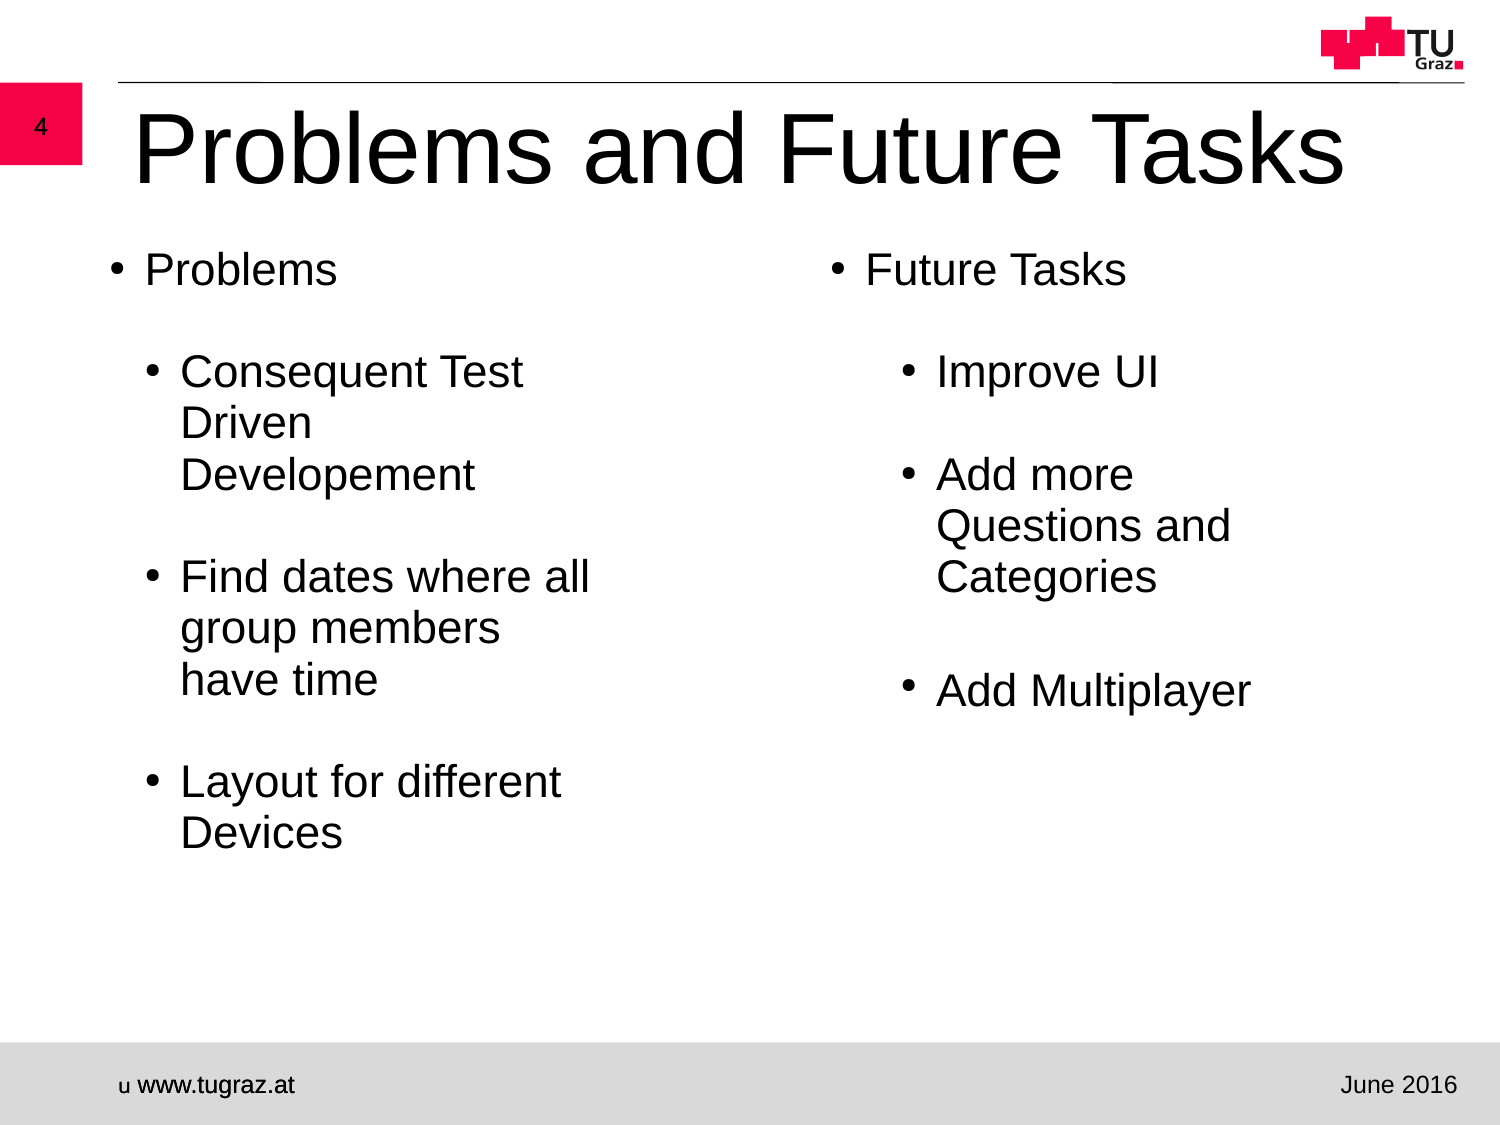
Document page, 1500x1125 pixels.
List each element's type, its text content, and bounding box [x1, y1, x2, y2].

picture [1318, 12, 1466, 73]
text_box Future Tasks Improve UI Add more Questions and Categories Add Multiplayer [814, 236, 1343, 993]
text_box Problems and Future Tasks [118, 85, 1394, 272]
text_box Problems Consequent Test Driven Developement Find dates where all group members have time Layout for different Devices [94, 236, 622, 993]
